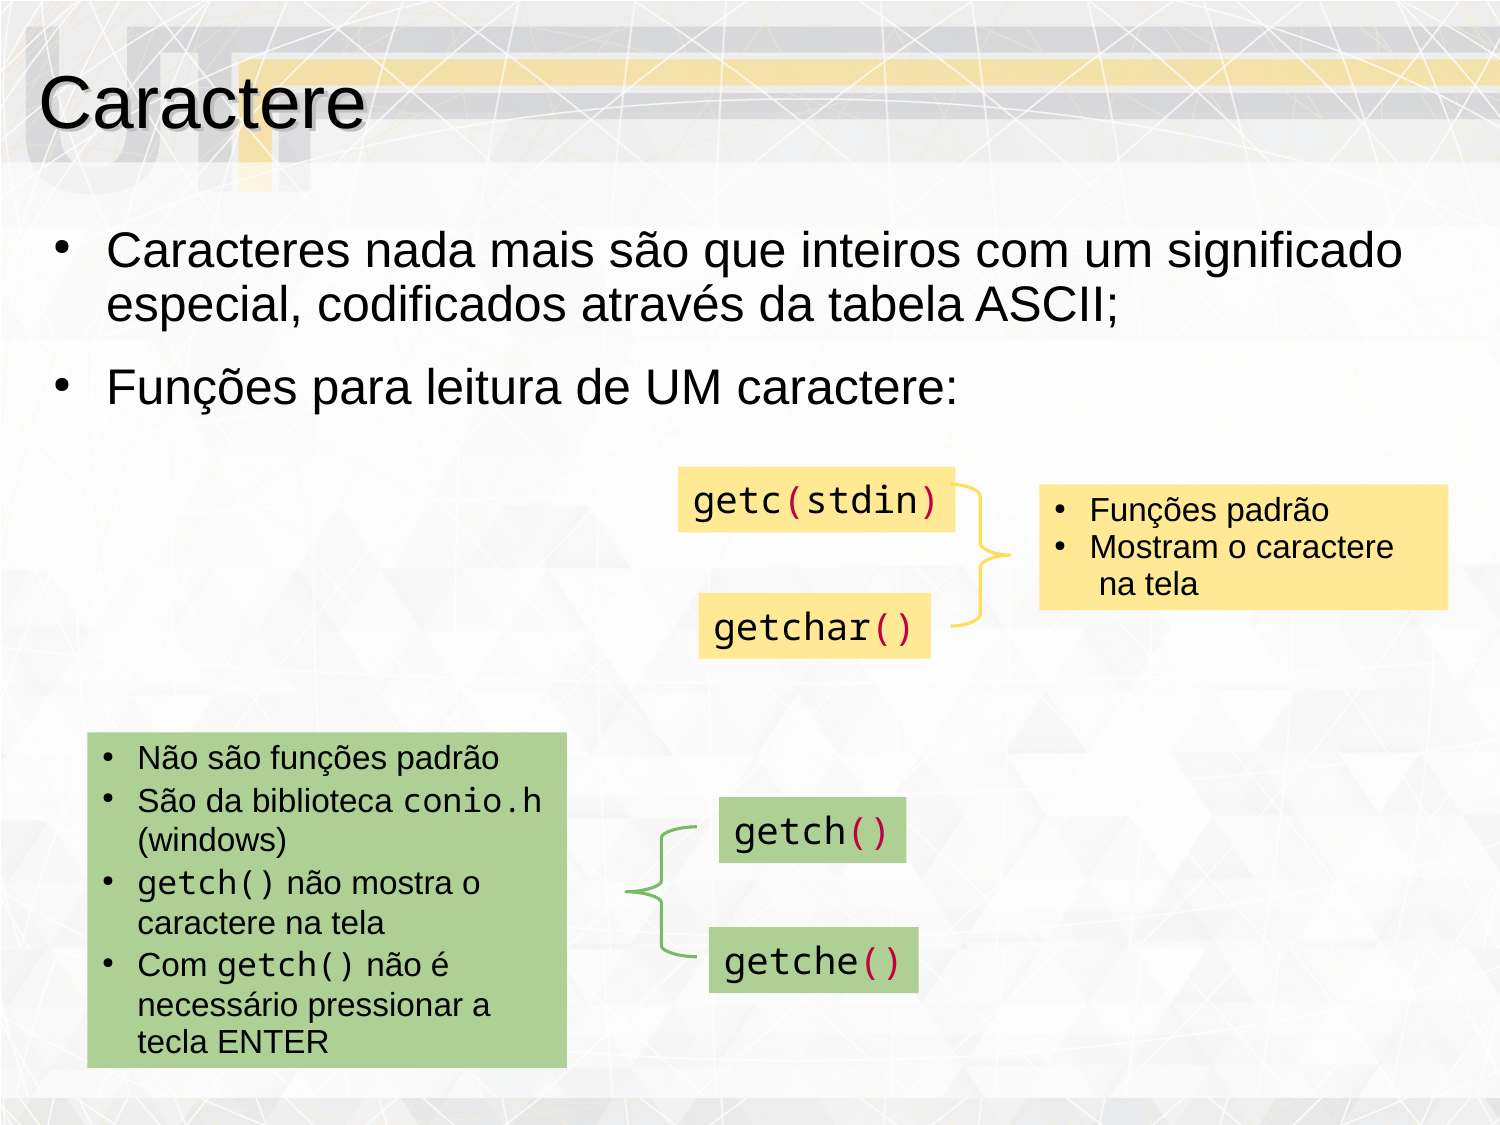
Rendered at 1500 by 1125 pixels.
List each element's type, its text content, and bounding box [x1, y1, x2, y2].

list Caracteres nada mais são que inteiros com um significado especial, codificados através da tabela ASCII; Funções para leitura de UM caractere: [35, 224, 1477, 1087]
title Caractere [23, 18, 1489, 178]
text_box getchar() [698, 592, 913, 650]
text_box Não são funções padrão São da biblioteca conio.h (windows) getch() não mostra o caractere na tela Com getch() não é necessário pressionar a tecla ENTER [87, 732, 567, 1048]
text_box getc(stdin) [678, 466, 934, 524]
text_box Funções padrão Mostram o caractere na tela [1039, 484, 1449, 611]
text_box getche() [708, 927, 903, 984]
text_box getch() [719, 797, 893, 855]
